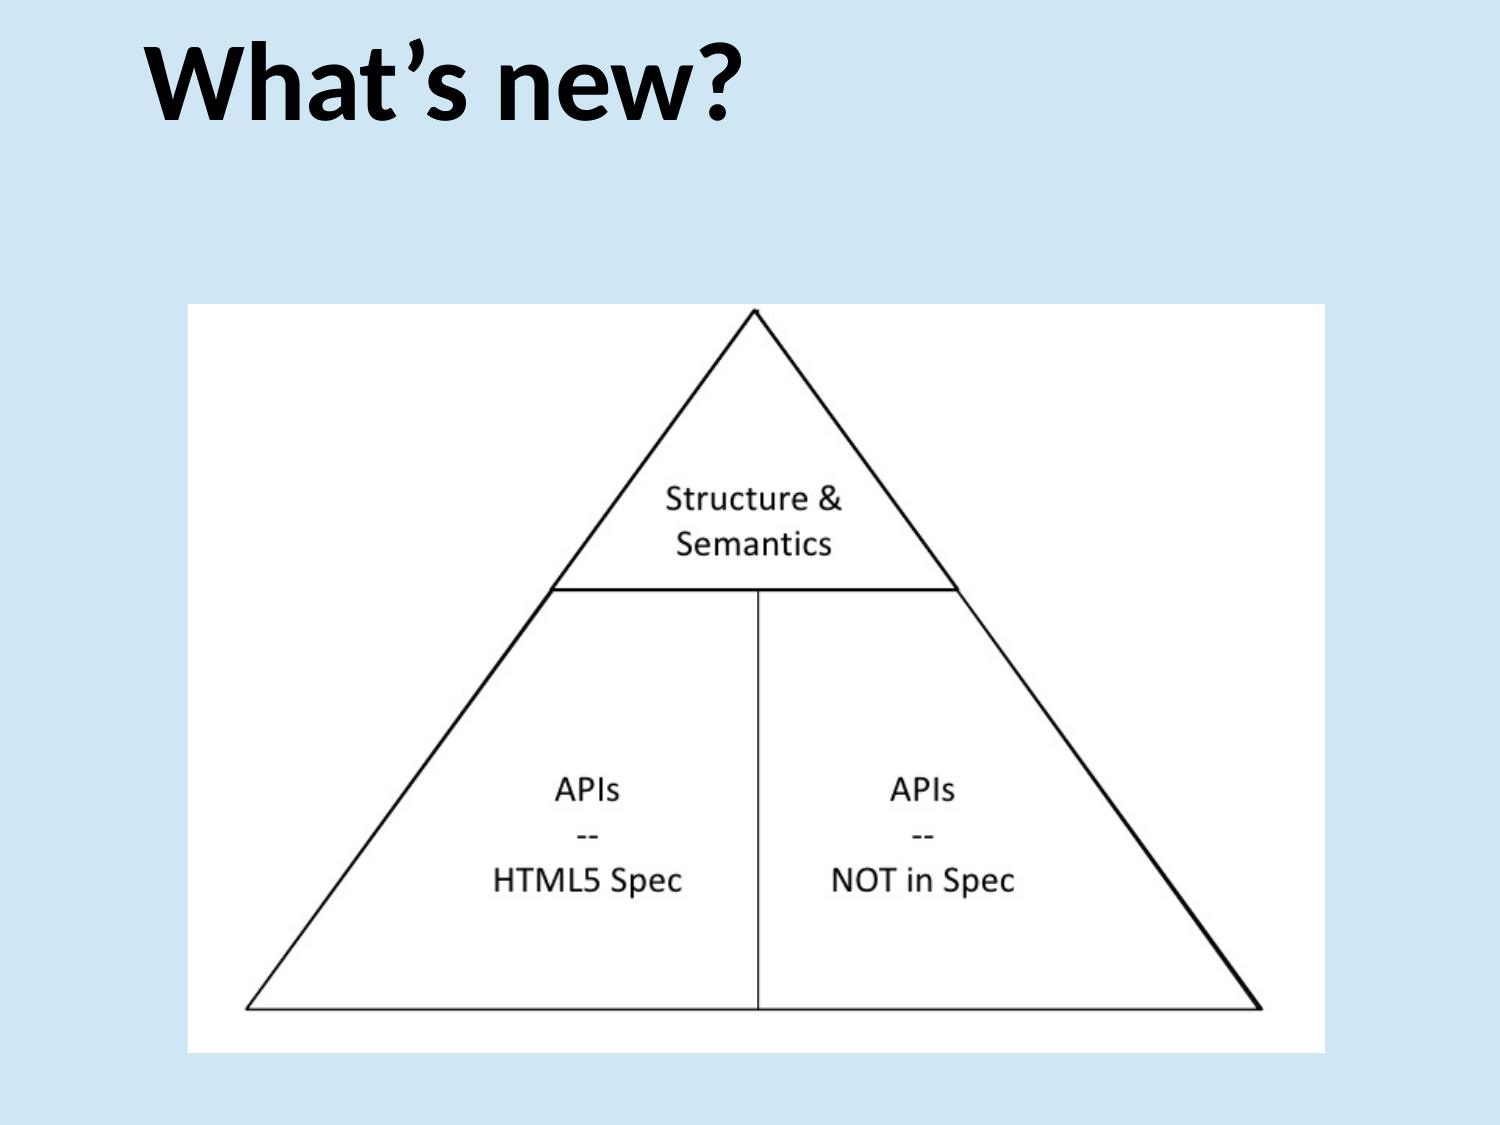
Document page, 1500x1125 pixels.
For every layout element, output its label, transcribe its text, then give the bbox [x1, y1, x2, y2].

text_box What’s new? [0, 0, 1020, 150]
picture [187, 304, 1325, 1053]
